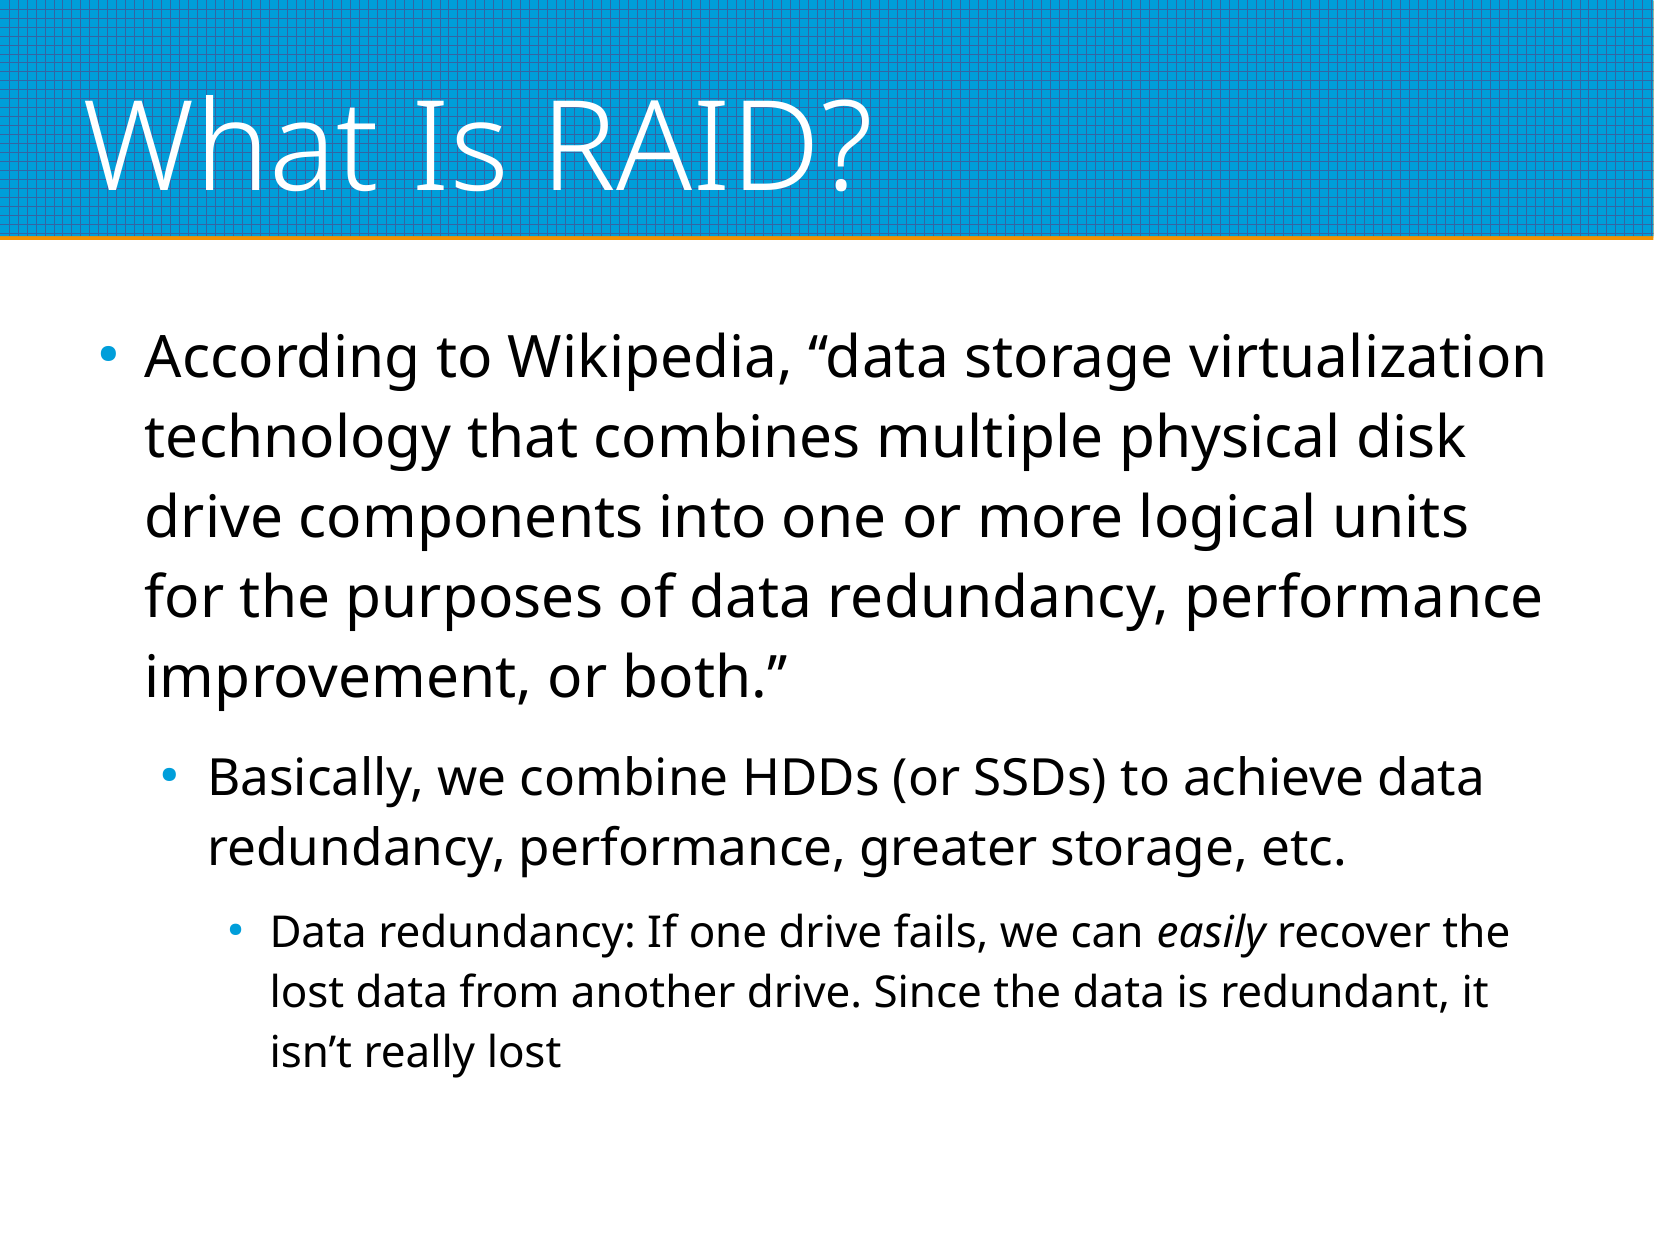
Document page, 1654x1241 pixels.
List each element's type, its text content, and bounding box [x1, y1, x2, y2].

title What Is RAID? [82, 19, 1571, 227]
list According to Wikipedia, ‘‘data storage virtualization technology that combines multiple physical disk drive components into one or more logical units for the purposes of data redundancy, performance improvement, or both.’’ Basically, we combine HDDs (or SSDs) to achieve data redundancy, performance, greater storage, etc. Data redundancy: If one drive fails, we can easily recover the lost data from another drive. Since the data is redundant, it isn’t really lost [82, 314, 1563, 1093]
